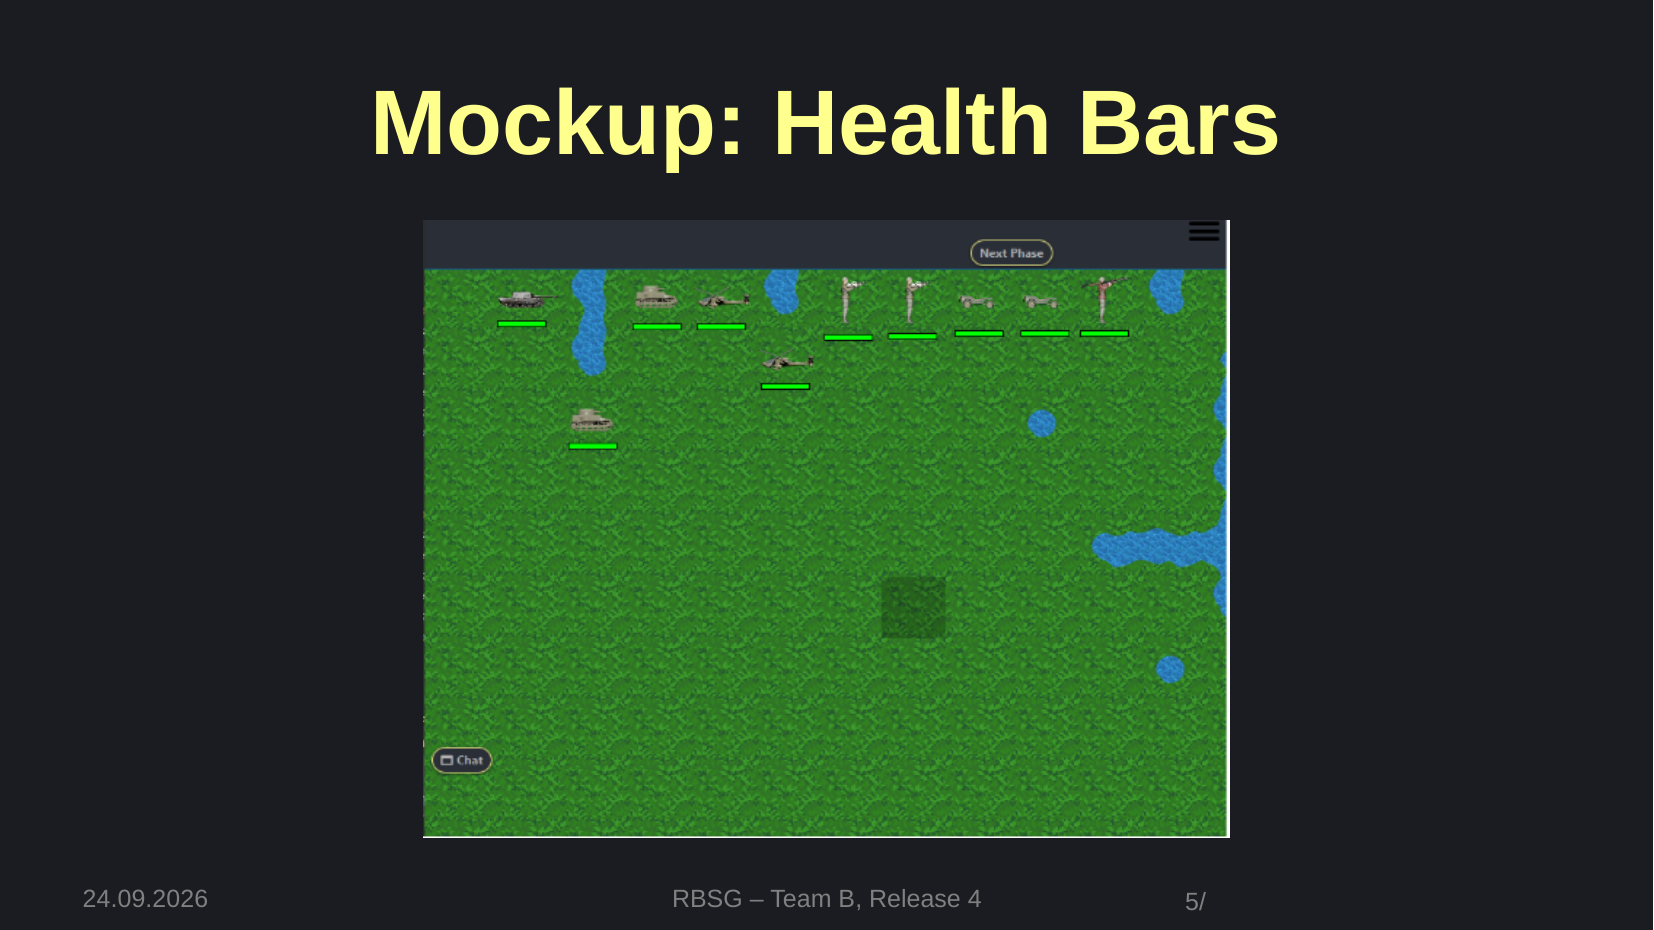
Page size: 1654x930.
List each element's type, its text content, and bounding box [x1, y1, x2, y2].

text_box / [1185, 885, 1571, 912]
text_box RBSG – Team B, Release 4 [565, 882, 1090, 912]
text_box 03.09.2019 [82, 882, 468, 912]
picture [423, 220, 1230, 839]
title Mockup: Health Bars [82, 61, 1571, 173]
